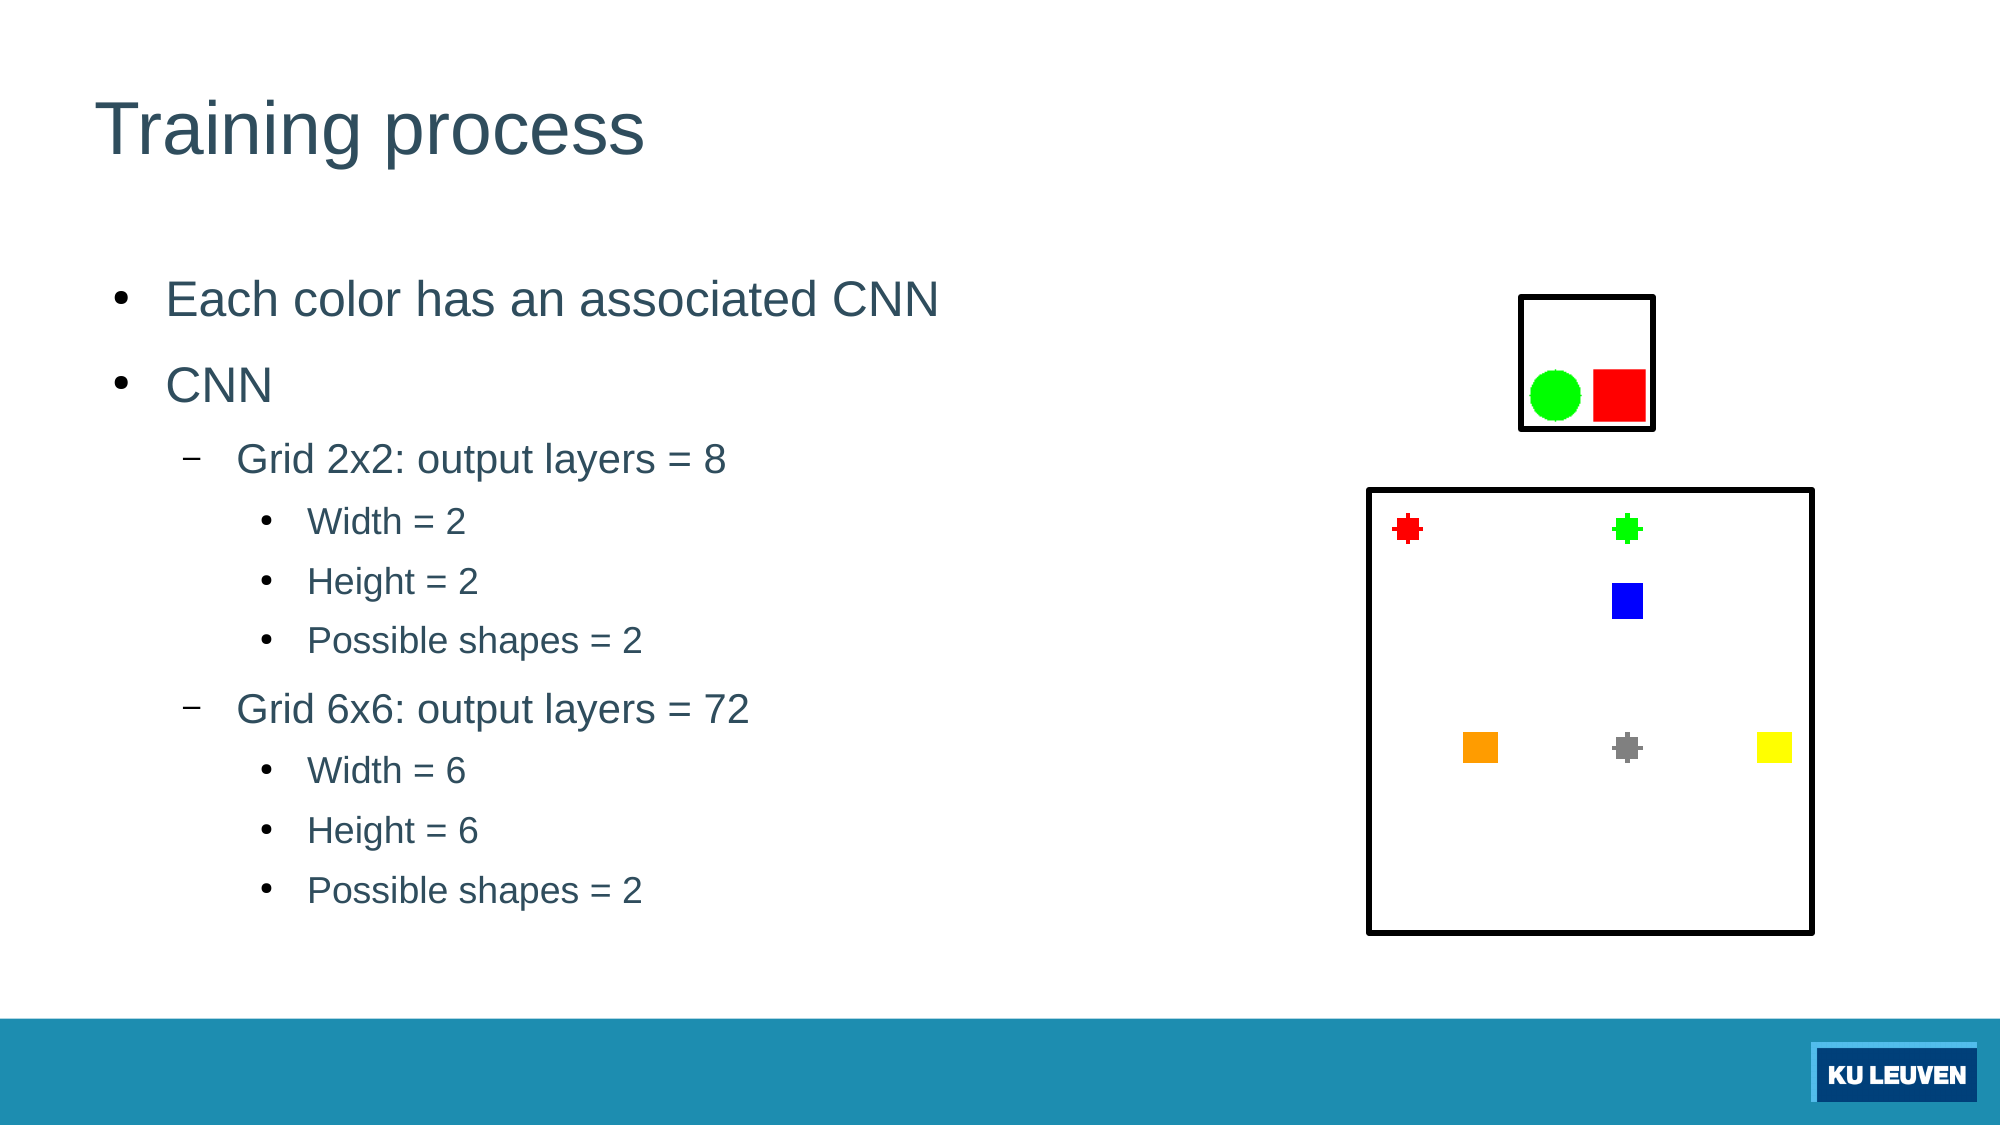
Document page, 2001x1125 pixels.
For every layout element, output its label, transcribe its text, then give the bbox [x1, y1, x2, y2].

picture [1811, 1042, 1977, 1102]
picture [1371, 492, 1810, 931]
list Each color has an associated CNN CNN Grid 2x2: output layers = 8 Width = 2 Height = 2 Possible shapes = 2 Grid 6x6: output layers = 72 Width = 6 Height = 6 Possible shapes = 2 [94, 271, 1126, 1004]
title Training process [94, 33, 1906, 223]
picture [1523, 299, 1651, 427]
